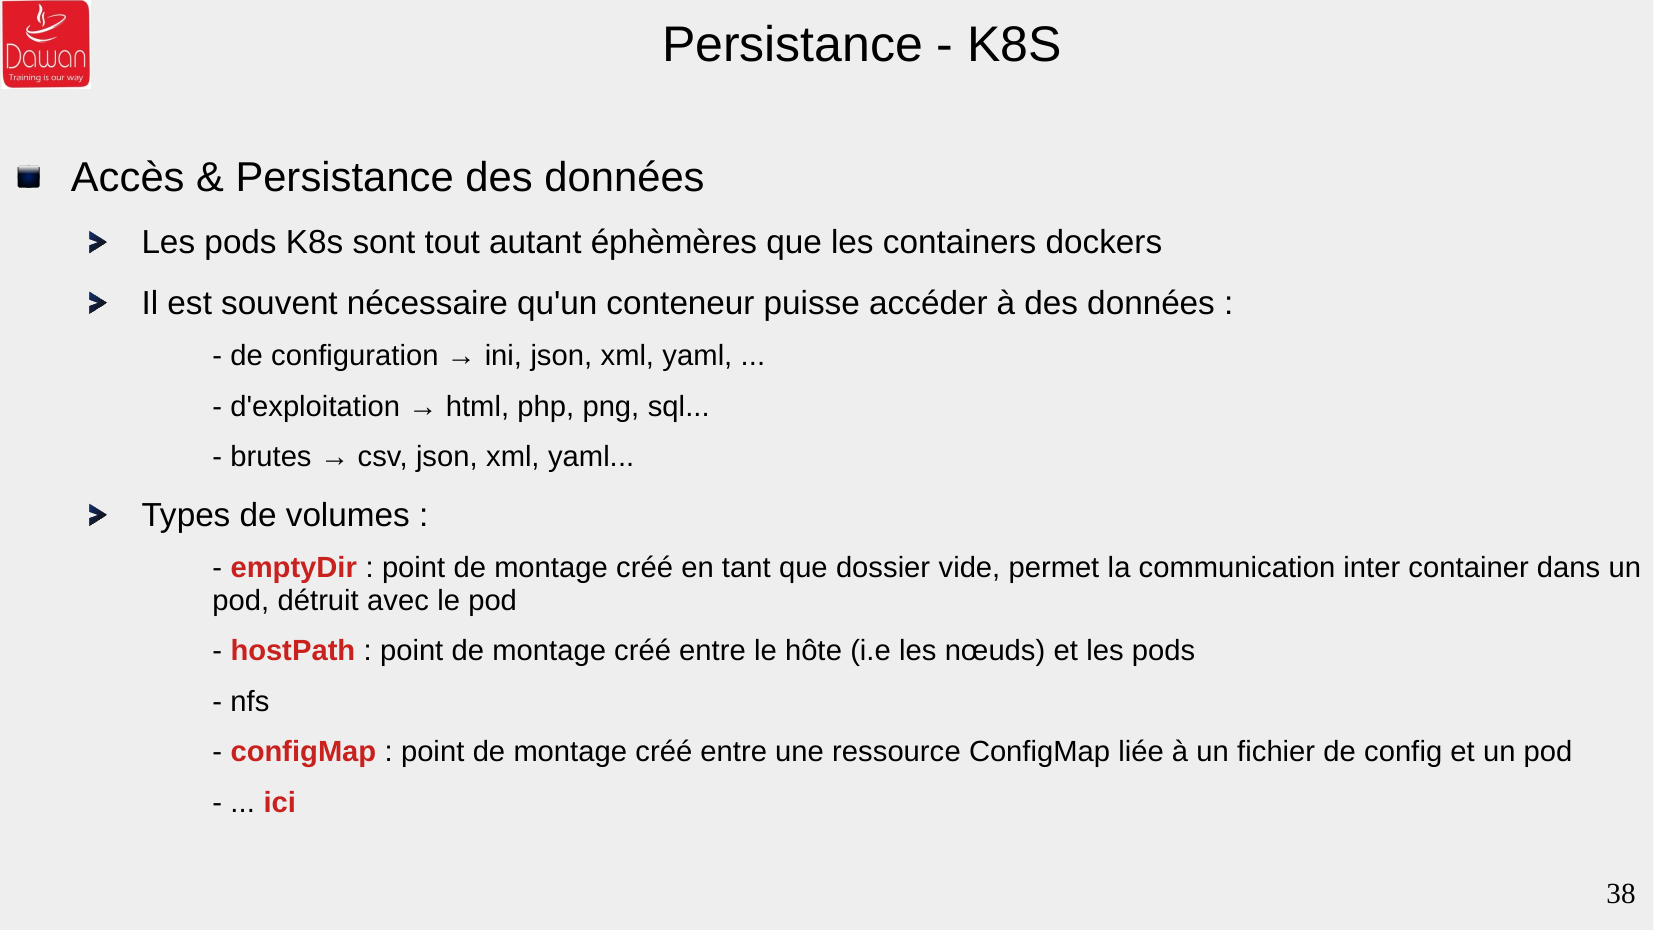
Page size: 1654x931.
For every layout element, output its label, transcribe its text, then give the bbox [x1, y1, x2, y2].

title Persistance - K8S [366, 0, 1287, 88]
picture [1, 0, 91, 88]
list Accès & Persistance des données Les pods K8s sont tout autant éphèmères que les containers dockers Il est souvent nécessaire qu'un conteneur puisse accéder à des données : - de configuration → ini, json, xml, yaml, ... - d'exploitation → html, php, png, sql... - brutes → csv, json, xml, yaml... Types de volumes : - emptyDir : point de montage créé en tant que dossier vide, permet la communication inter container dans un pod, détruit avec le pod - hostPath : point de montage créé entre le hôte (i.e les nœuds) et les pods - nfs - configMap : point de montage créé entre une ressource ConfigMap liée à un fichier de config et un pod - ... ici [0, 88, 1654, 886]
